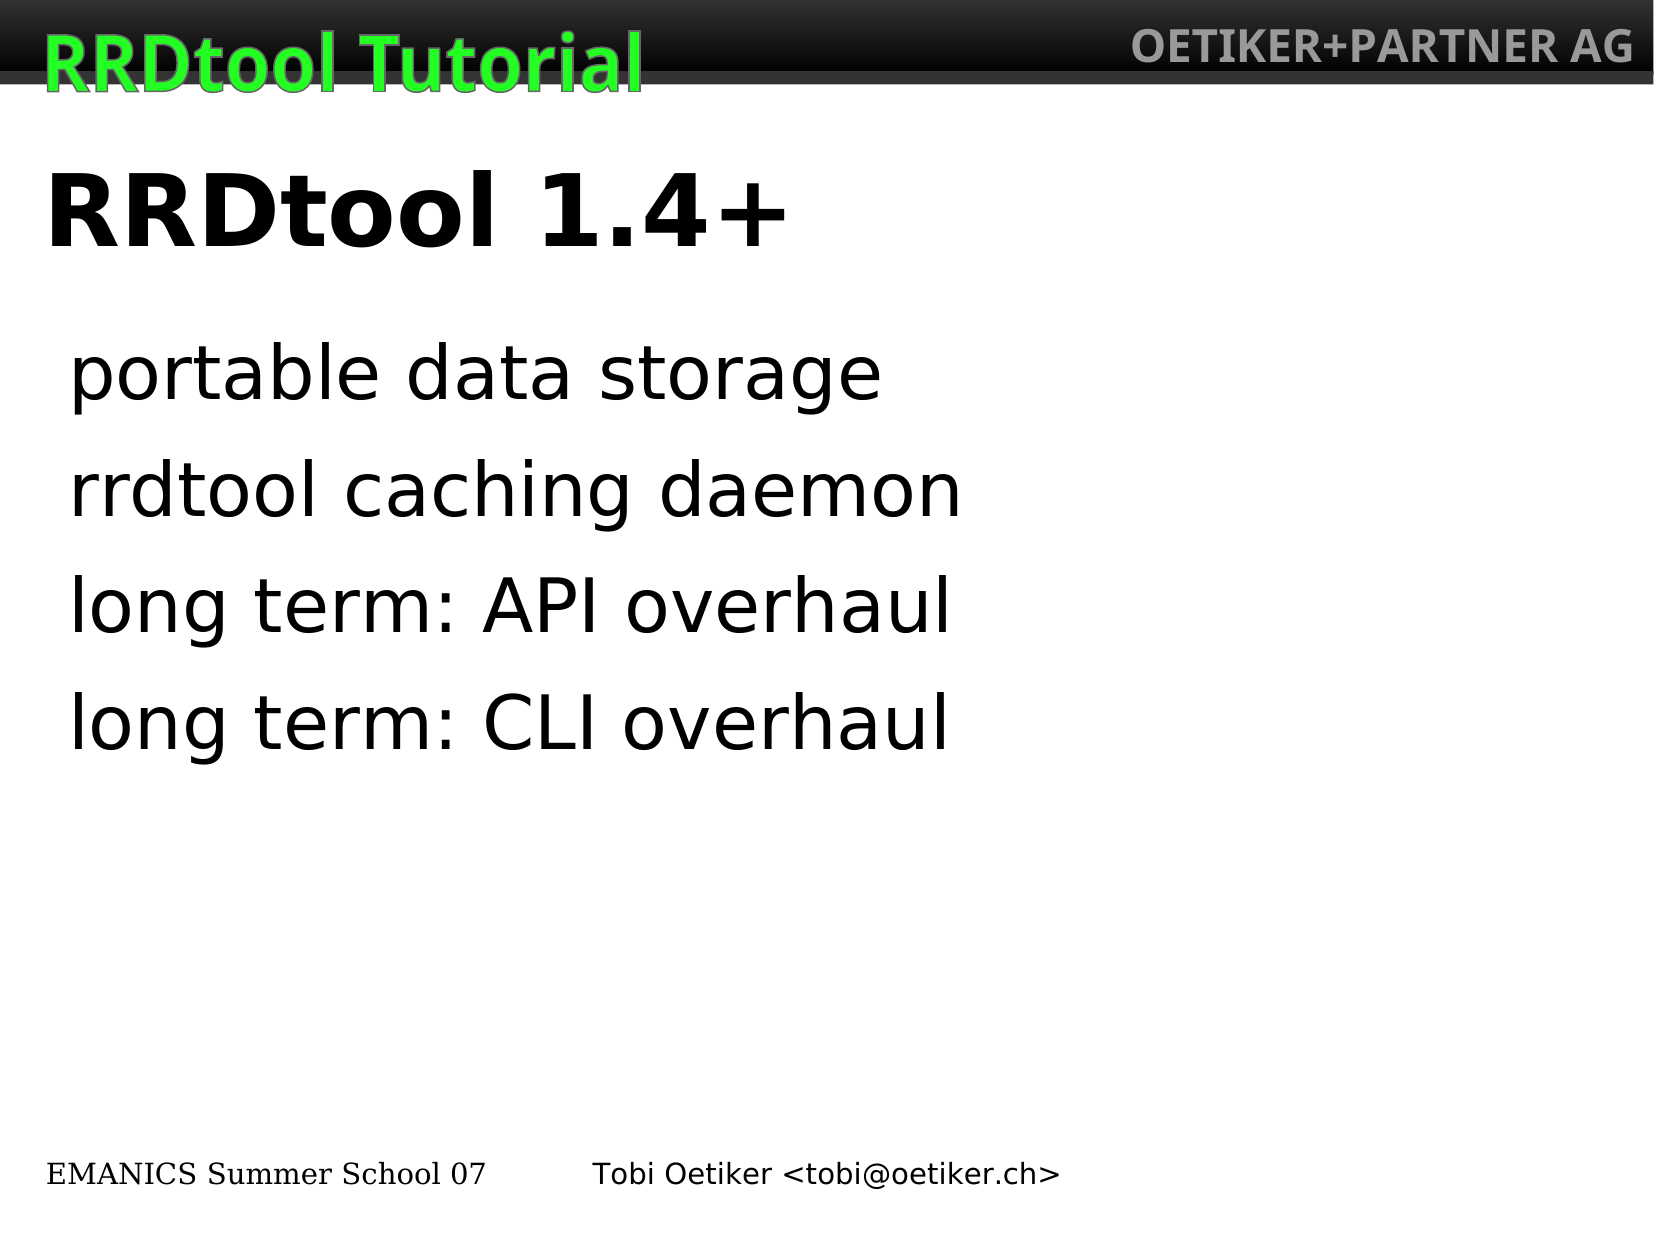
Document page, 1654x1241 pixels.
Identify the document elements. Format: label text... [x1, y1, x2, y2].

list portable data storage rrdtool caching daemon long term: API overhaul long term: CLI overhaul [50, 329, 1571, 1099]
title RRDtool 1.4+ [43, 137, 1582, 287]
